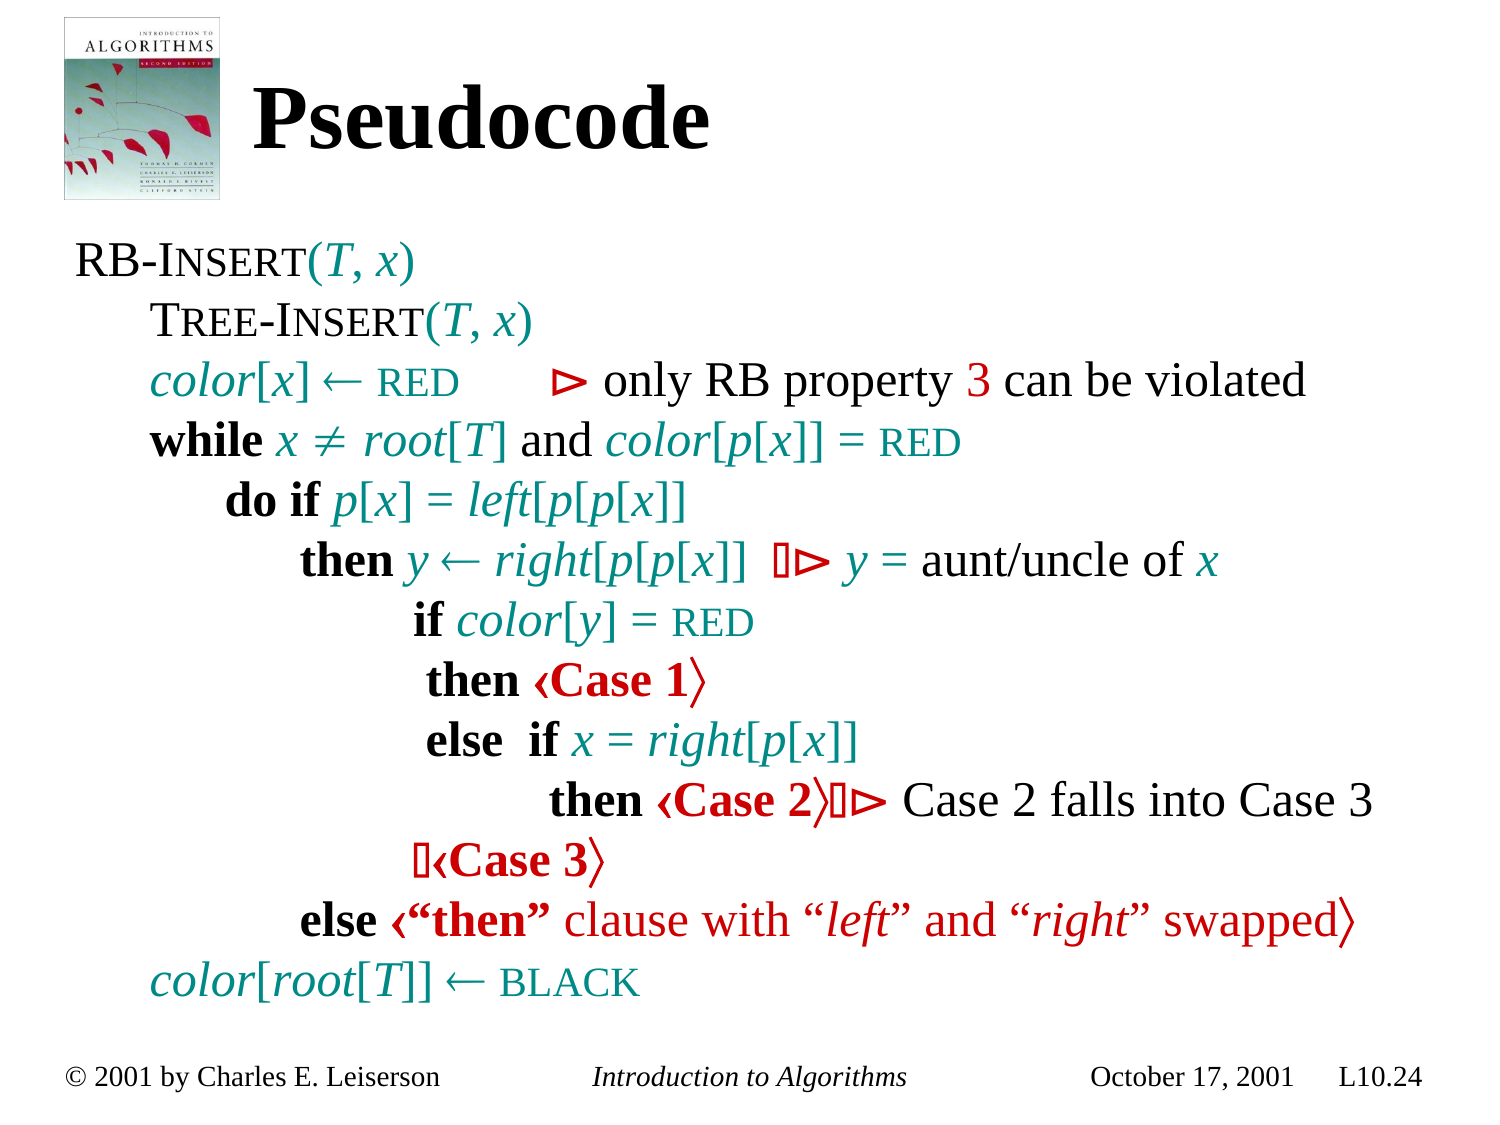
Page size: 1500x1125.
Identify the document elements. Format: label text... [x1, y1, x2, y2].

text_box Introduction to Algorithms [577, 1049, 923, 1101]
text_box October 17, 2001 L10.<number> [982, 1049, 1438, 1101]
picture [64, 17, 220, 200]
title Pseudocode [237, 24, 1475, 213]
text_box RB-INSERT(T, x) TREE-INSERT(T, x) color[x]  RED ⊳ only RB property 3 can be violated while x  root[T] and color[p[x]] = RED do if p[x] = left[p[p[x]] then y  right[p[p[x]]⊳ y = aunt/uncle of x if color[y] = RED then Case 1 else if x = right[p[x]] then Case 2⊳ Case 2 falls into Case 3 Case 3 else “then” clause with “left” and “right” swapped color[root[T]]  BLACK [59, 219, 1389, 1015]
